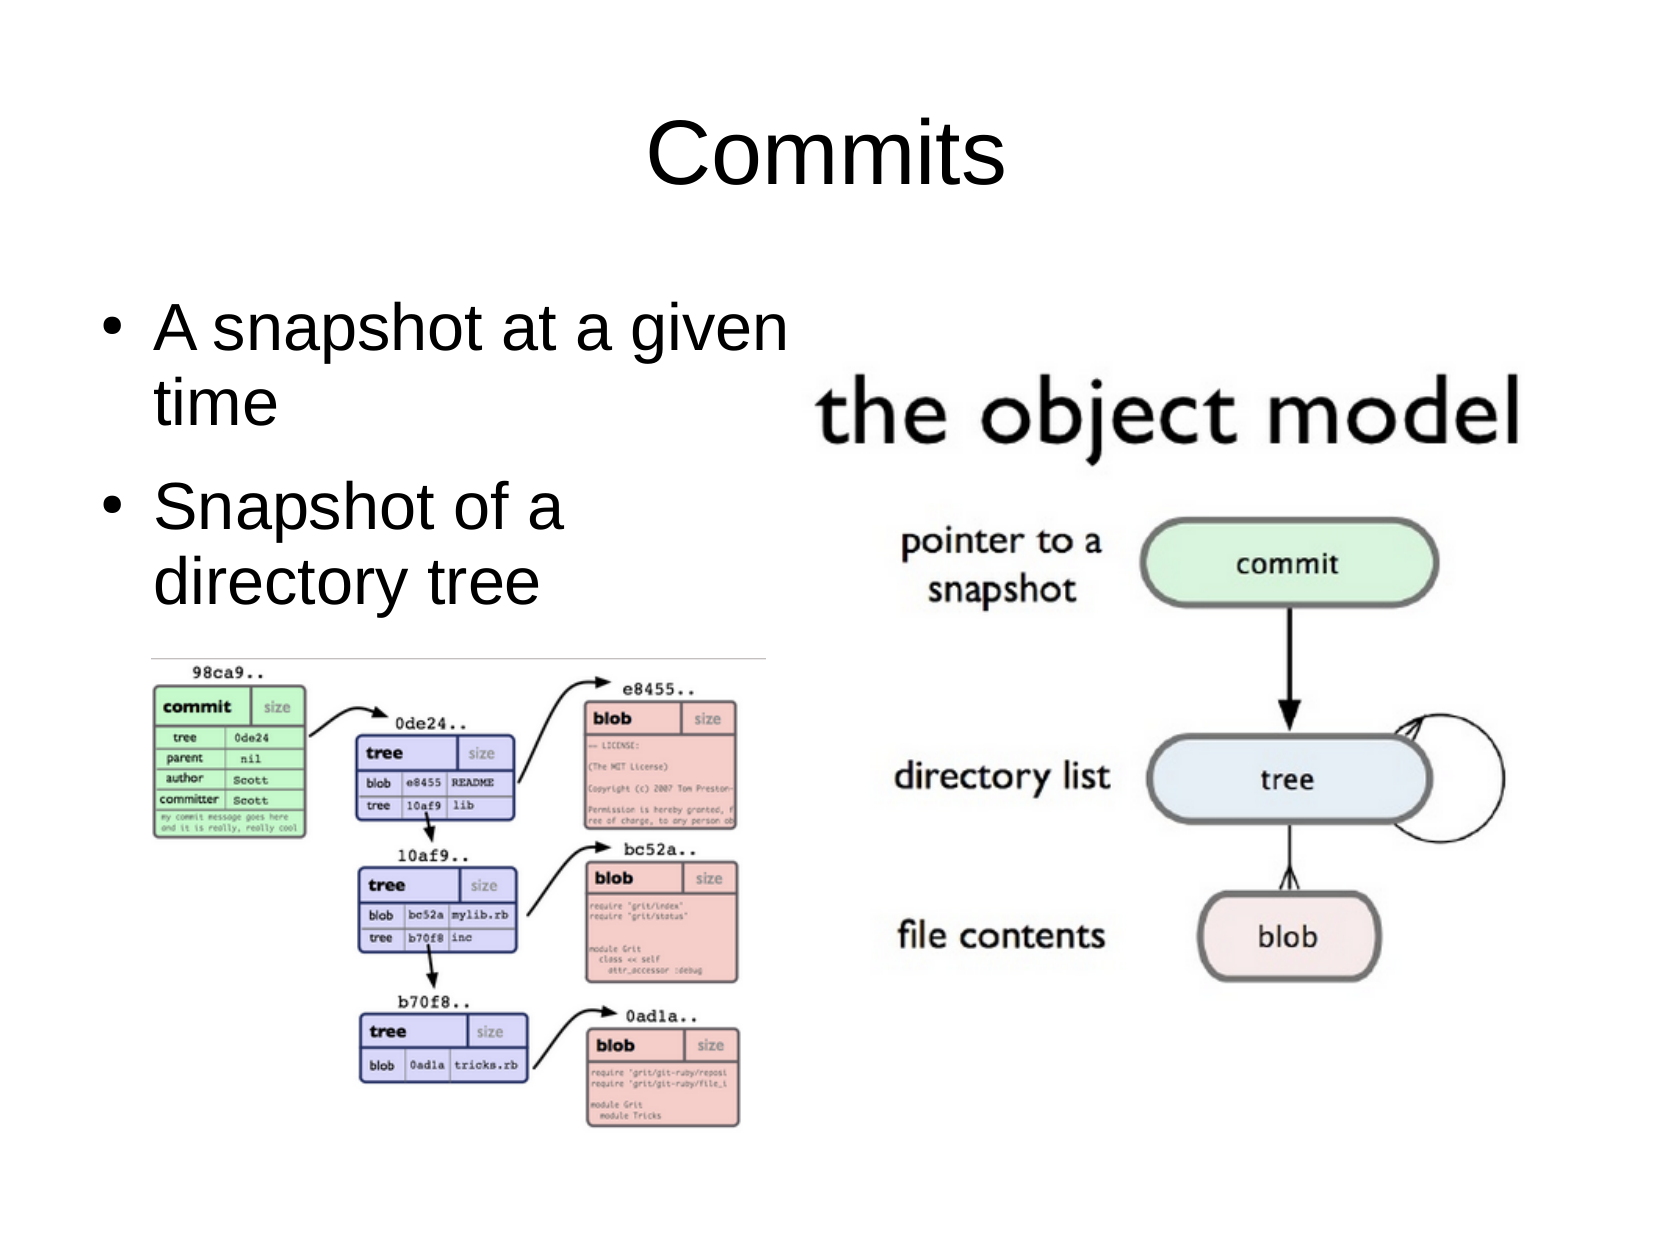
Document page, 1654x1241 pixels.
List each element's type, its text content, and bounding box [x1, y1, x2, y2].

list A snapshot at a given time Snapshot of a directory tree [82, 290, 791, 1010]
picture [790, 356, 1576, 1010]
picture [151, 658, 766, 1141]
title Commits [82, 49, 1571, 257]
